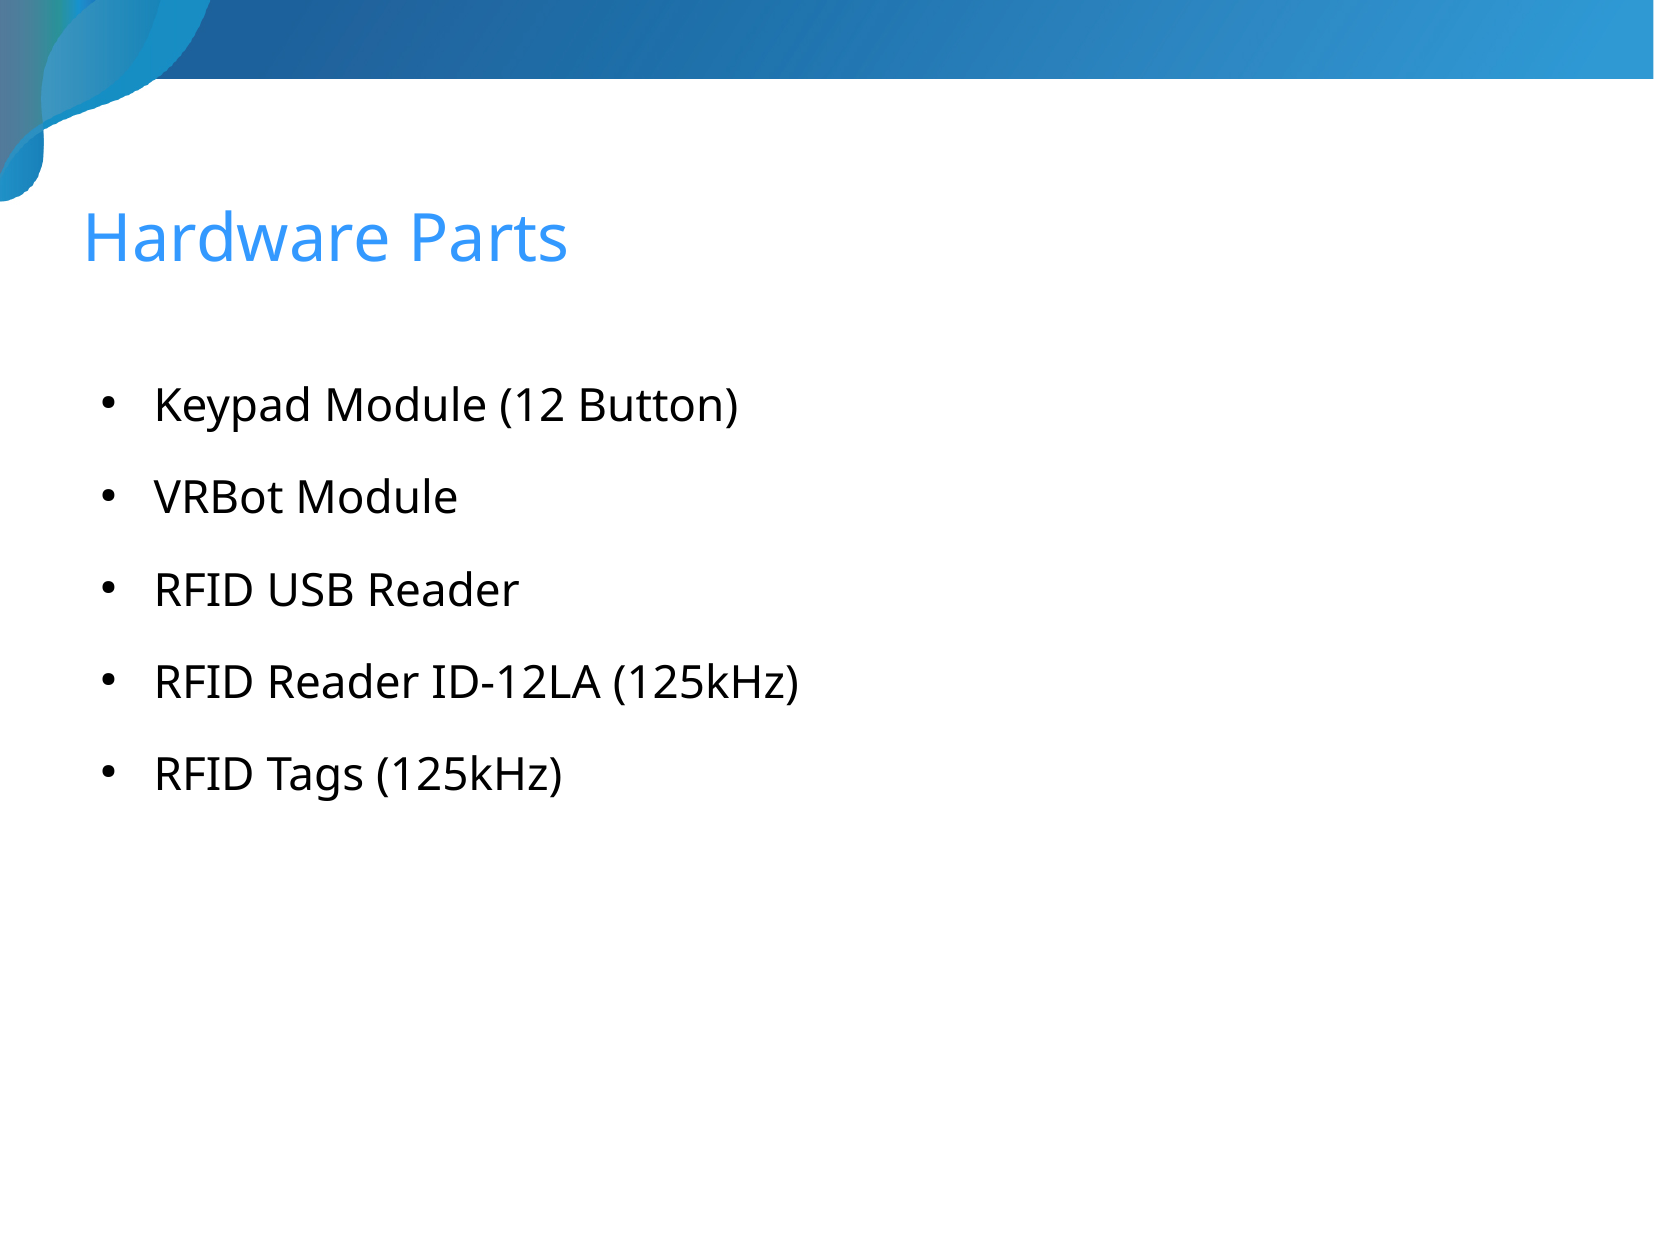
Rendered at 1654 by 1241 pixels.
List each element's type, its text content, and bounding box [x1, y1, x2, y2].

list Keypad Module (12 Button) VRBot Module RFID USB Reader RFID Reader ID-12LA (125kHz) RFID Tags (125kHz) [82, 372, 1571, 1201]
title Hardware Parts [82, 139, 1571, 332]
picture [0, 0, 1654, 1241]
